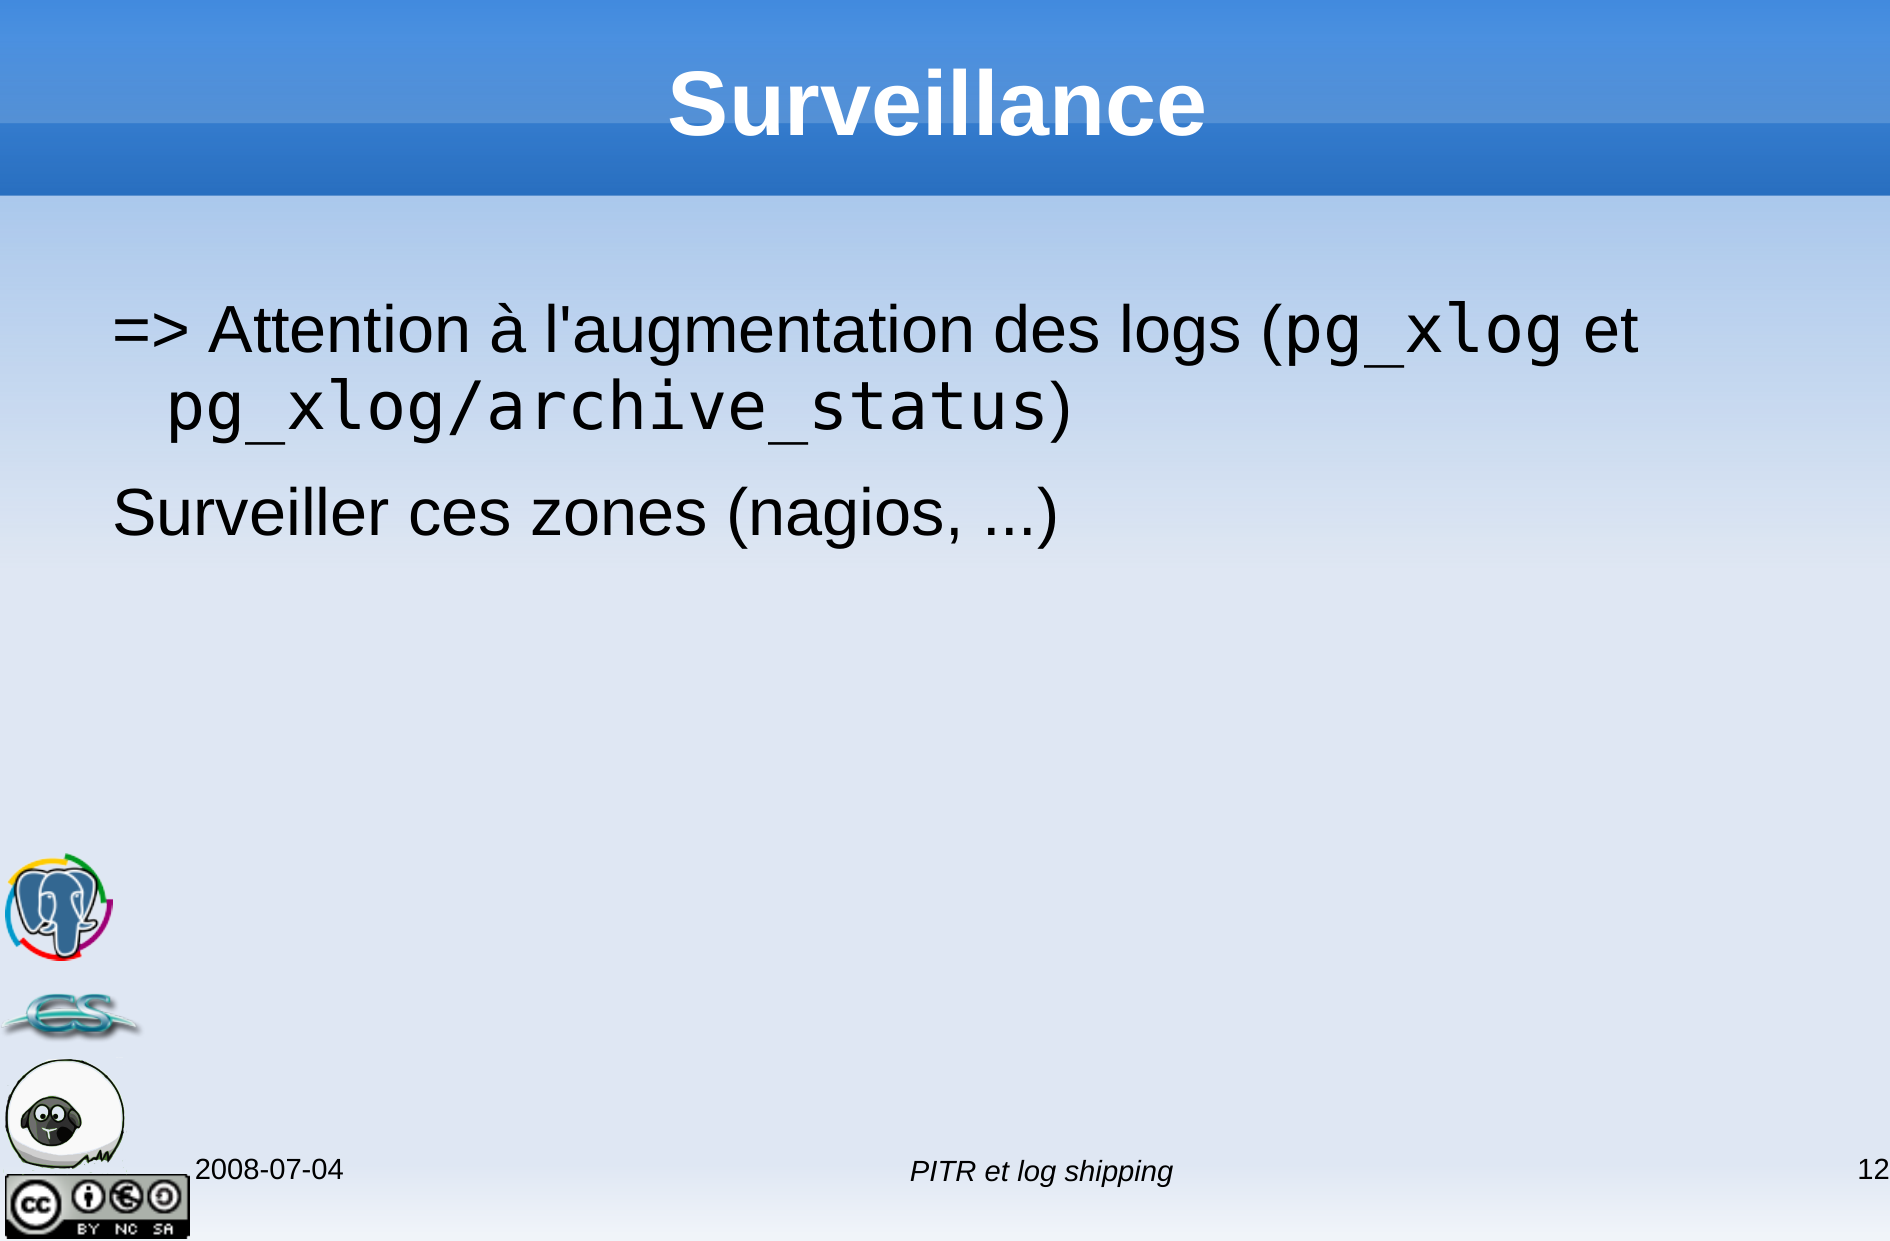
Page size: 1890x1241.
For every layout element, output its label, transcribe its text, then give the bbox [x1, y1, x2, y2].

list => Attention à l'augmentation des logs (pg_xlog et pg_xlog/archive_status) Surveiller ces zones (nagios, ...) [94, 290, 1796, 1109]
title Surveillance [87, 0, 1789, 208]
picture [0, 0, 1890, 1241]
